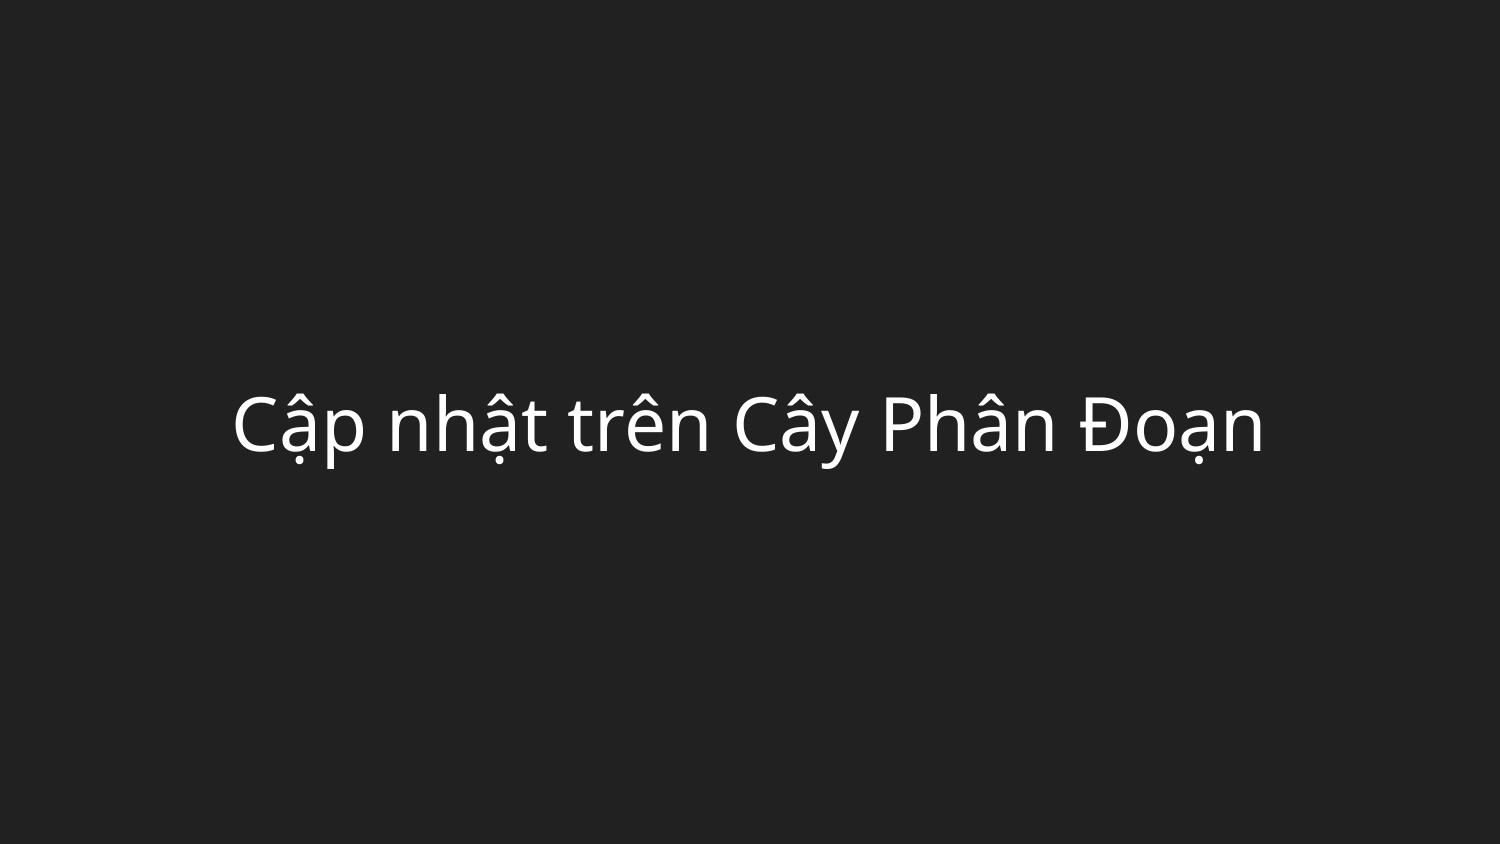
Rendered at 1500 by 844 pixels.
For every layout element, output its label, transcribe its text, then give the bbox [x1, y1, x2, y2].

title Cập nhật trên Cây Phân Đoạn [51, 352, 1449, 491]
